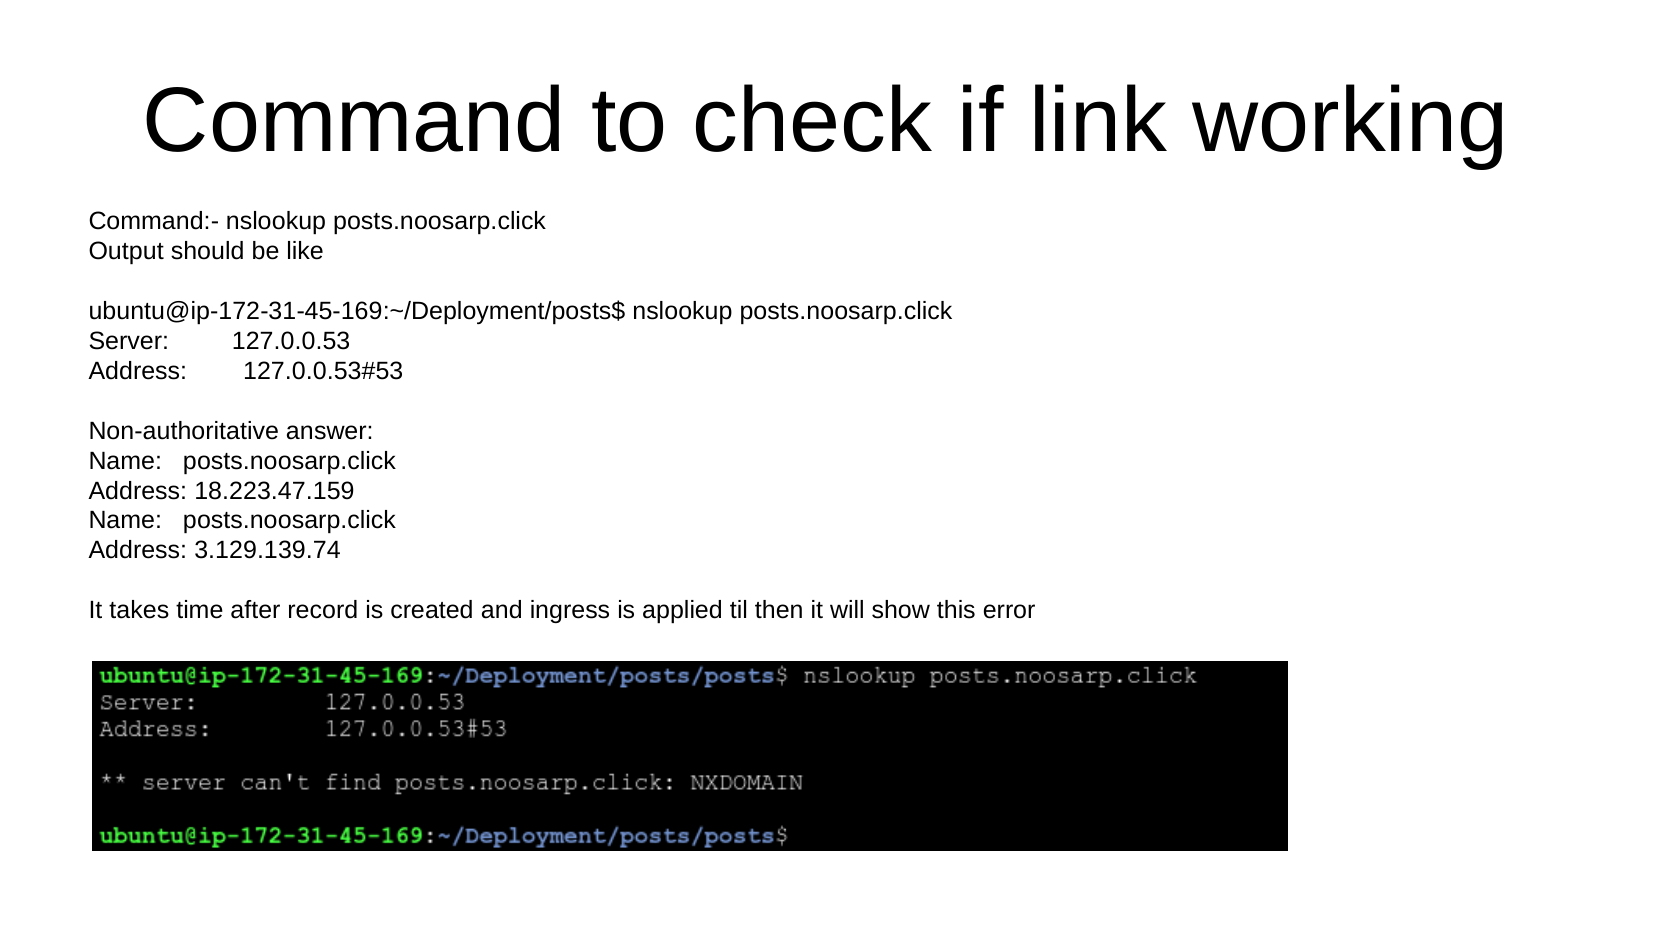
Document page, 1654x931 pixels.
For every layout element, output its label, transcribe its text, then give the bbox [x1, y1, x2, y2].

text_box Command to check if link working [82, 36, 1571, 193]
picture [92, 661, 1288, 851]
text_box Command:- nslookup posts.noosarp.click Output should be like ubuntu@ip-172-31-45-169:~/Deployment/posts$ nslookup posts.noosarp.click Server: 127.0.0.53 Address: 127.0.0.53#53 Non-authoritative answer: Name: posts.noosarp.click Address: 18.223.47.159 Name: posts.noosarp.click Address: 3.129.139.74 It takes time after record is created and ingress is applied til then it will show this error [70, 204, 1559, 744]
